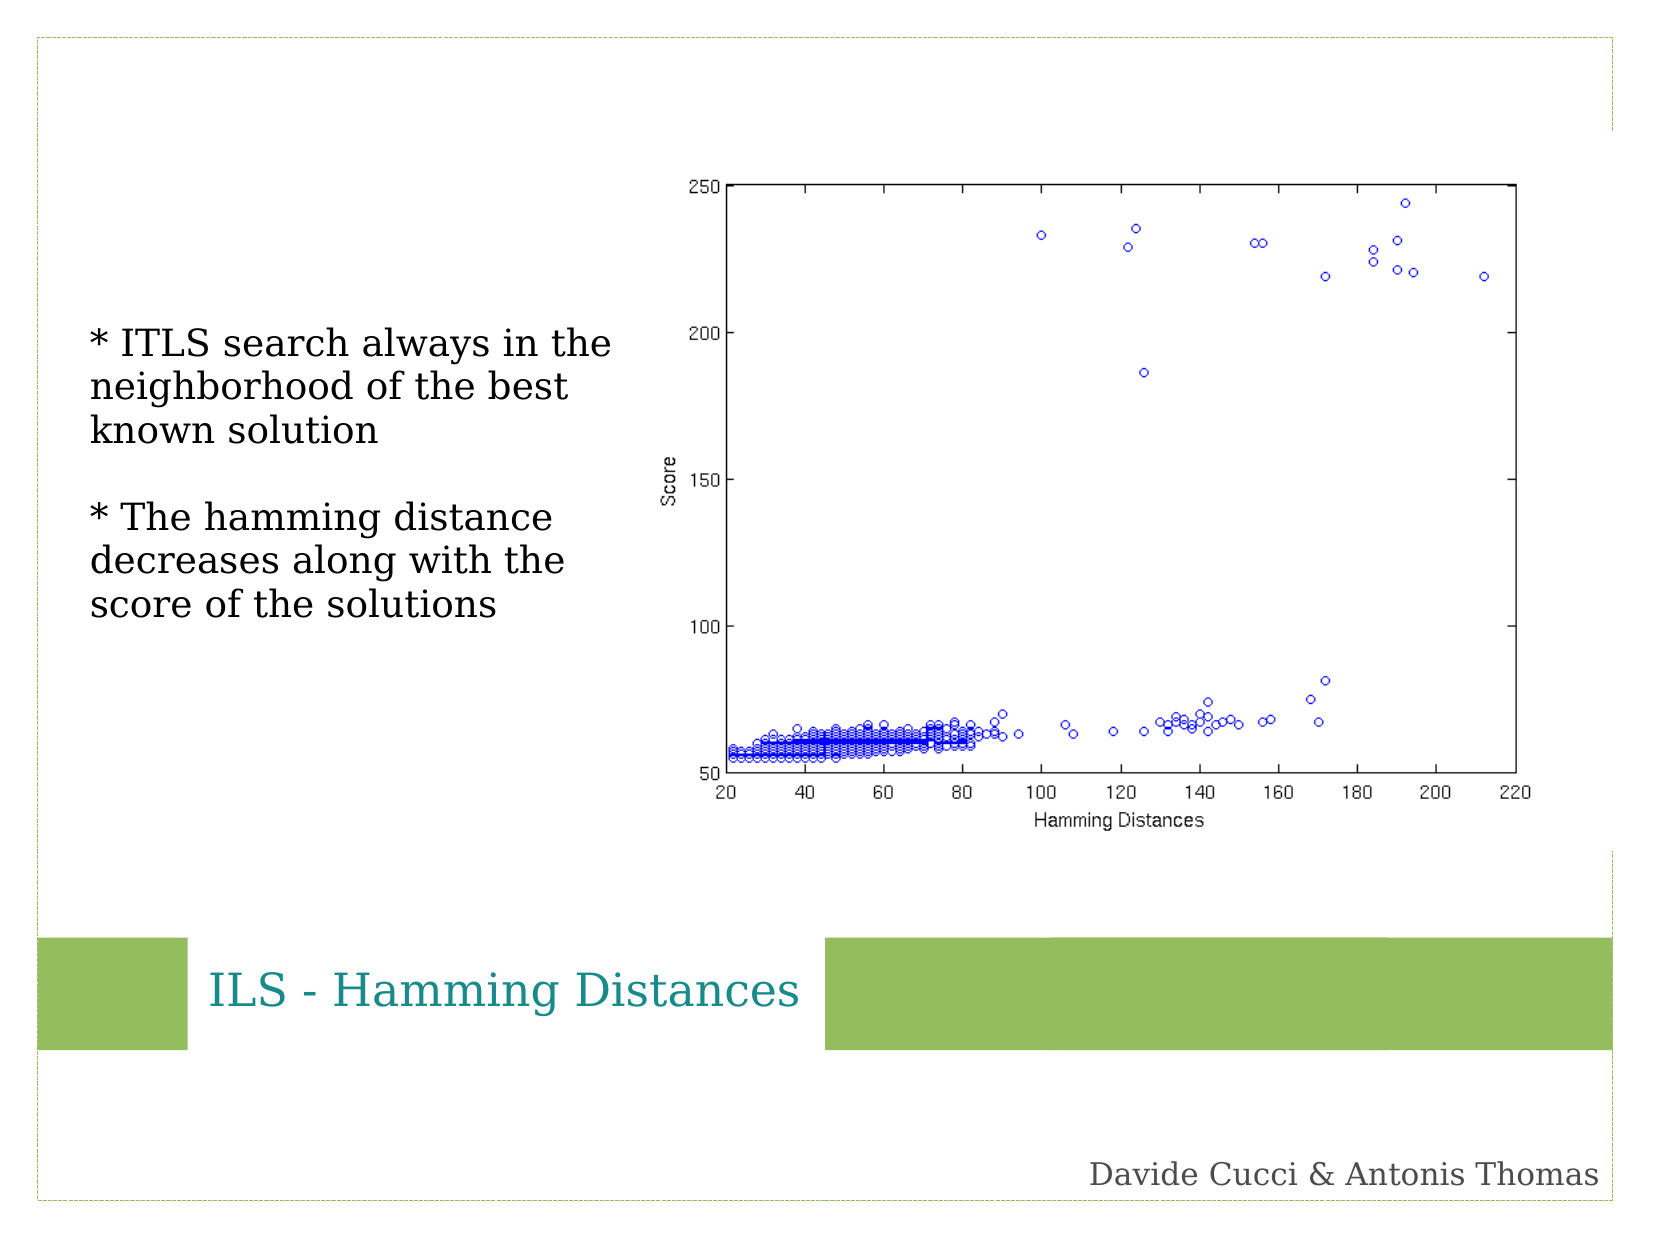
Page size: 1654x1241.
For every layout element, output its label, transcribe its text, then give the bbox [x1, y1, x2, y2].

text_box [825, 937, 1613, 1051]
text_box ILS - Hamming Distances [193, 956, 816, 1025]
text_box Davide Cucci & Antonis Thomas [1074, 1149, 1616, 1201]
text_box [37, 937, 188, 1051]
picture [594, 132, 1613, 851]
text_box * ITLS search always in the neighborhood of the best known solution * The hamming distance decreases along with the score of the solutions [75, 314, 638, 634]
